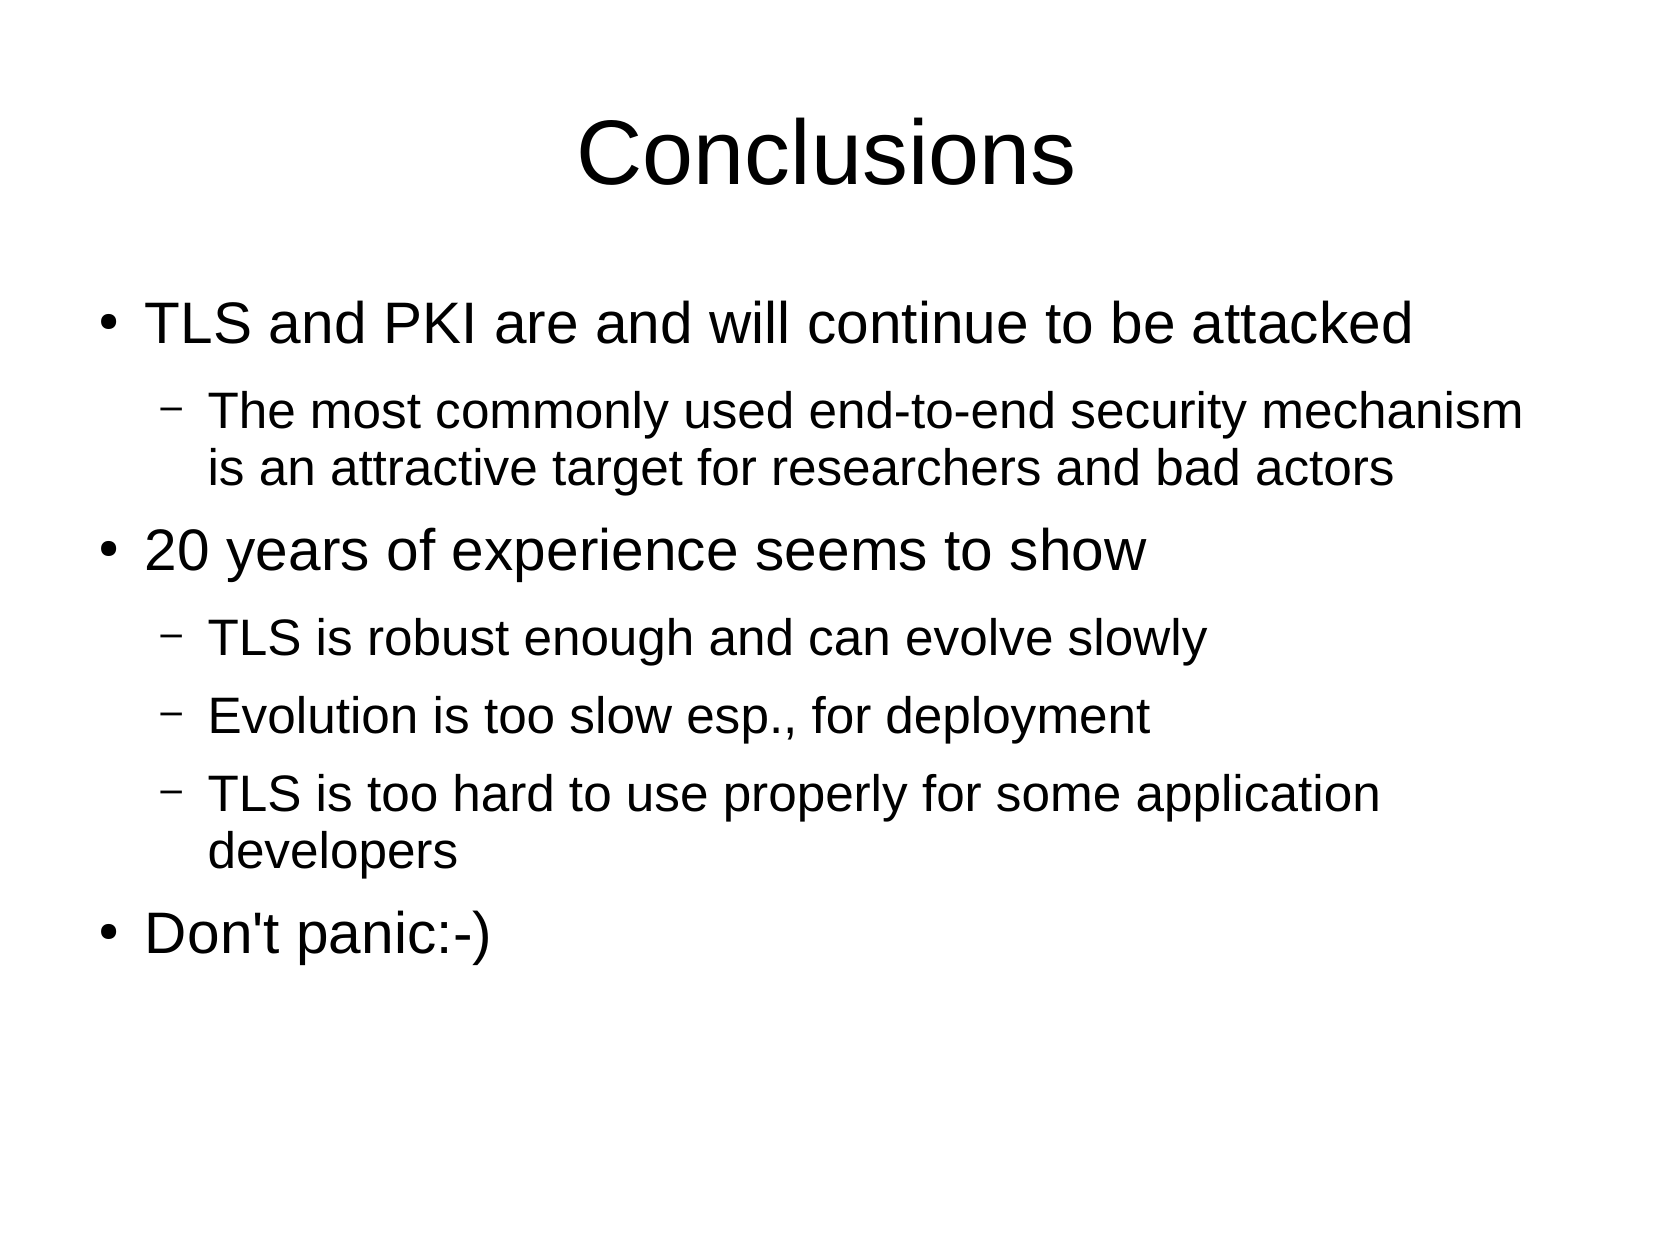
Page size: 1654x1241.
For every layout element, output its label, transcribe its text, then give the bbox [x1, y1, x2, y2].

list TLS and PKI are and will continue to be attacked The most commonly used end-to-end security mechanism is an attractive target for researchers and bad actors 20 years of experience seems to show TLS is robust enough and can evolve slowly Evolution is too slow esp., for deployment TLS is too hard to use properly for some application developers Don't panic:-) [82, 290, 1538, 1010]
title Conclusions [82, 49, 1571, 257]
